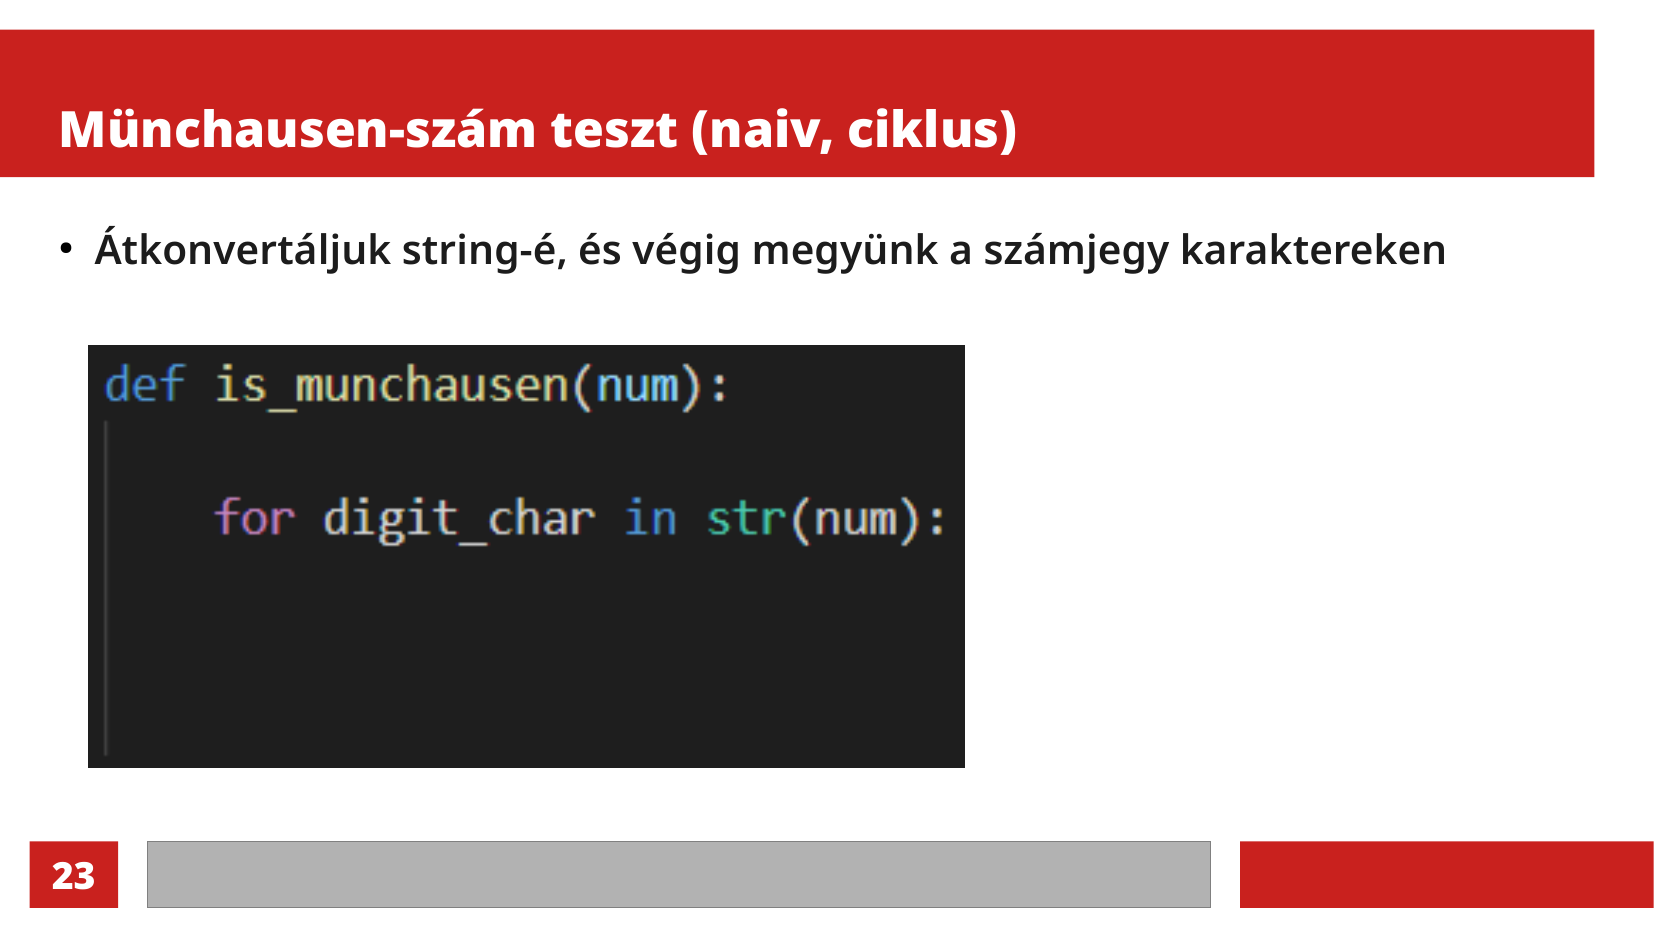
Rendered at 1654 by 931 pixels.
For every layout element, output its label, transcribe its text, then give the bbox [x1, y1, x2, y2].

list Átkonvertáljuk string-é, és végig megyünk a számjegy karaktereken [59, 221, 1565, 473]
title Münchausen-szám teszt (naiv, ciklus) [59, 44, 1595, 163]
picture [88, 345, 965, 768]
